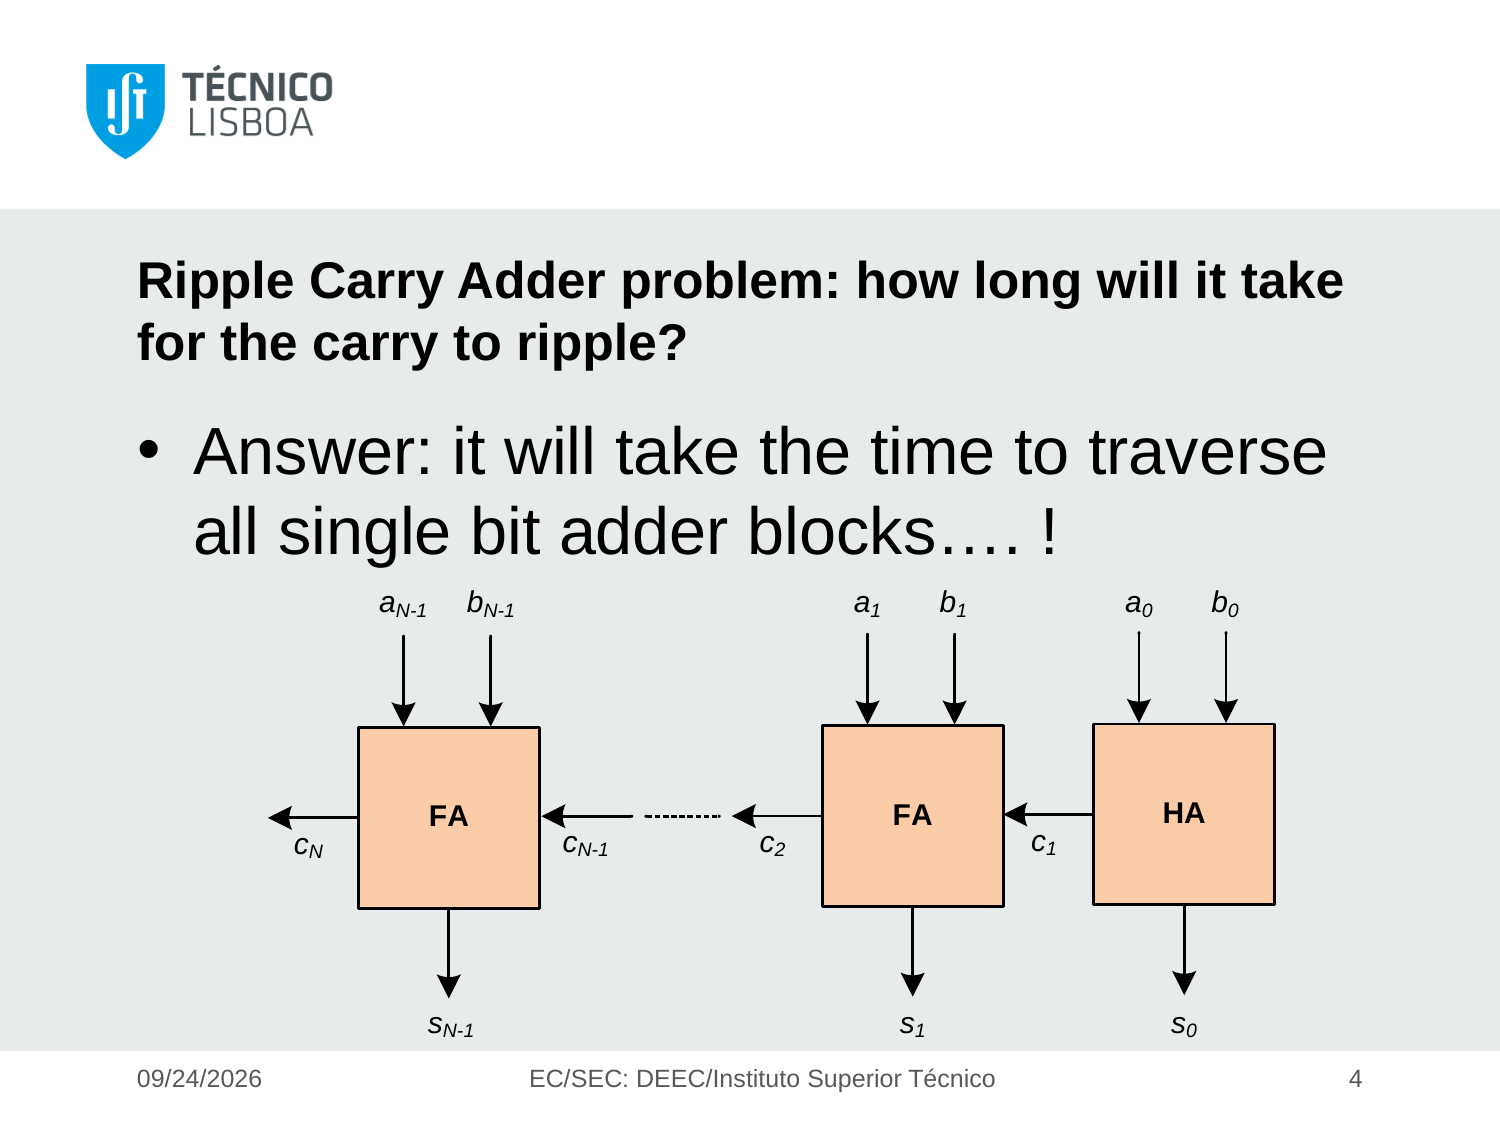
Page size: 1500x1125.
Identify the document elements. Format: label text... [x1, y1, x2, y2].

slide_number <number> [1077, 1053, 1378, 1103]
footer EC/SEC: DEEC/Instituto Superior Técnico [512, 1053, 1021, 1103]
picture [0, 0, 1500, 1125]
slide_number 11/12/2020 [121, 1052, 425, 1103]
title Ripple Carry Adder problem: how long will it take for the carry to ripple? [121, 237, 1378, 381]
list Answer: it will take the time to traverse all single bit adder blocks…. ! [121, 400, 1378, 1005]
